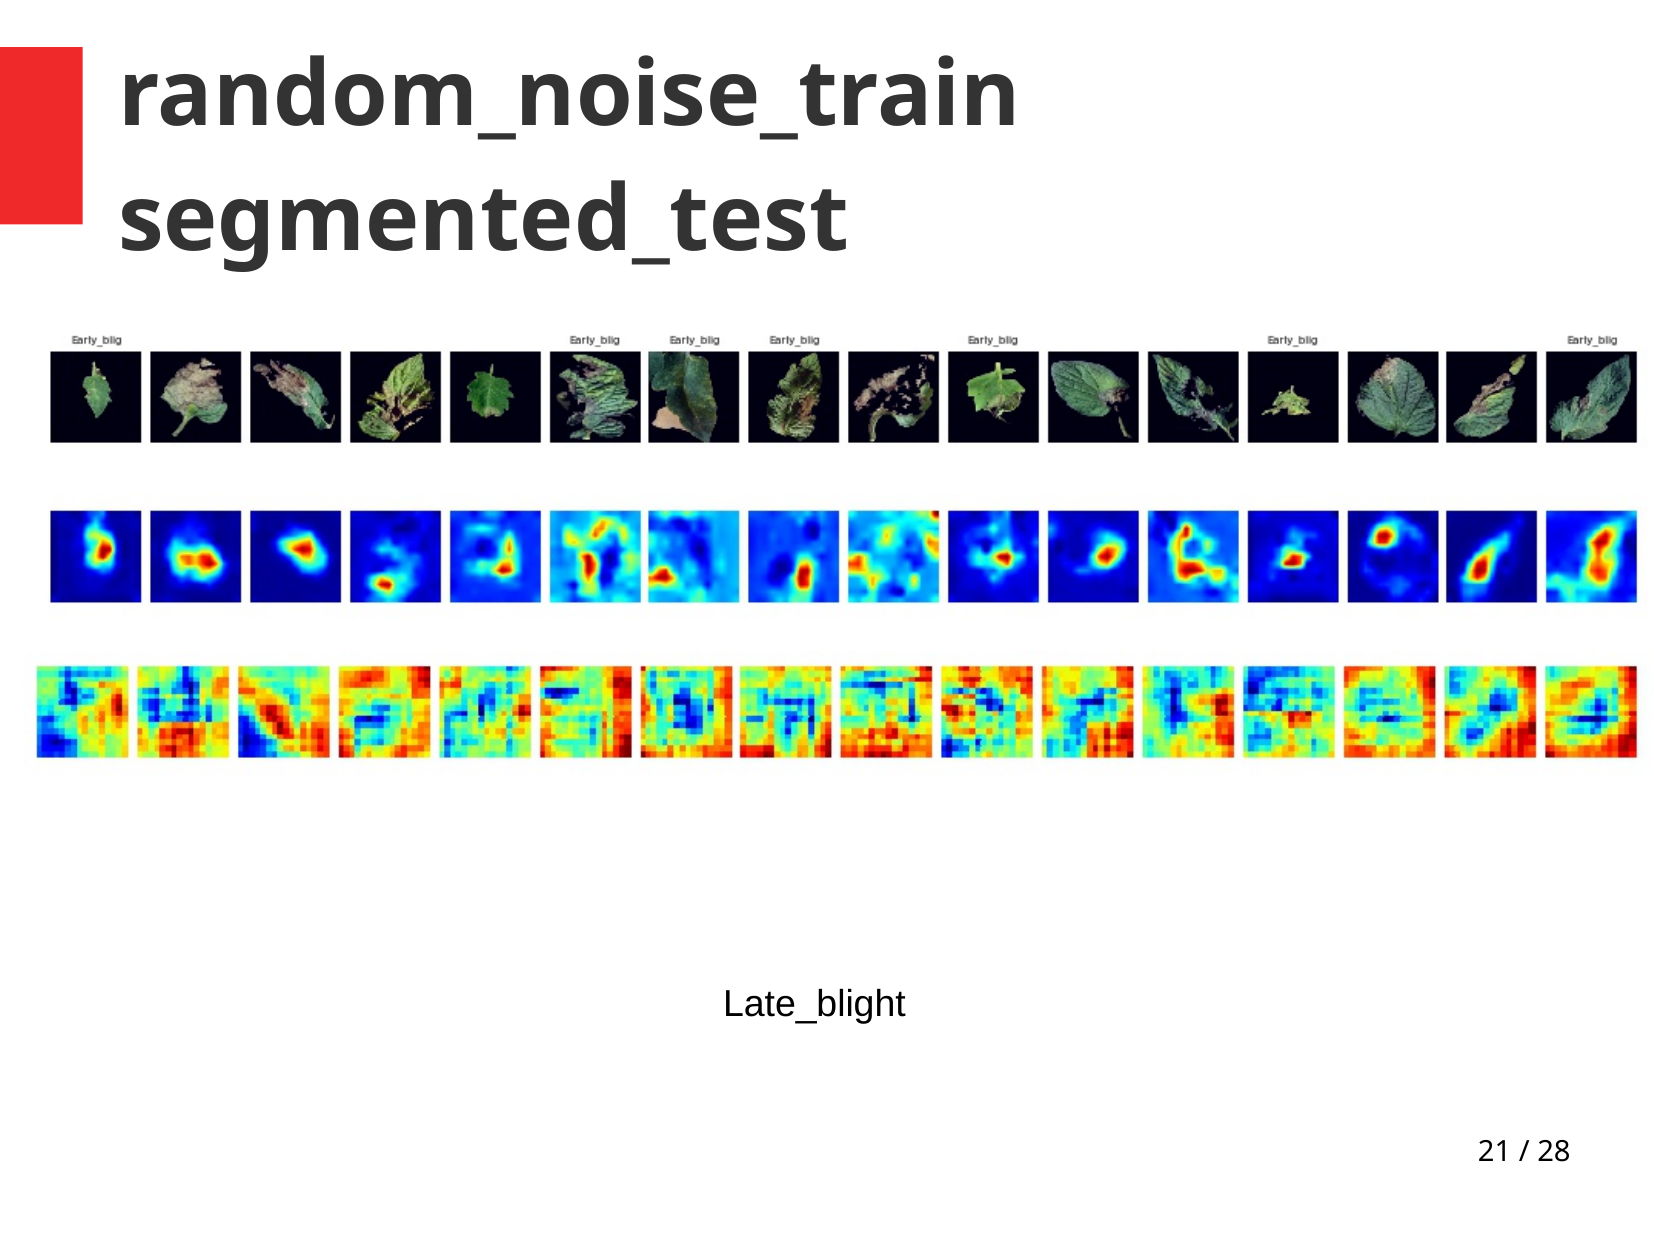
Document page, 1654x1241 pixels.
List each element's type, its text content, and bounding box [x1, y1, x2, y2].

title random_noise_train segmented_test [118, 45, 1571, 260]
picture [0, 324, 1654, 481]
text_box Late_blight [708, 975, 921, 1032]
picture [0, 651, 1654, 796]
picture [0, 494, 1654, 640]
